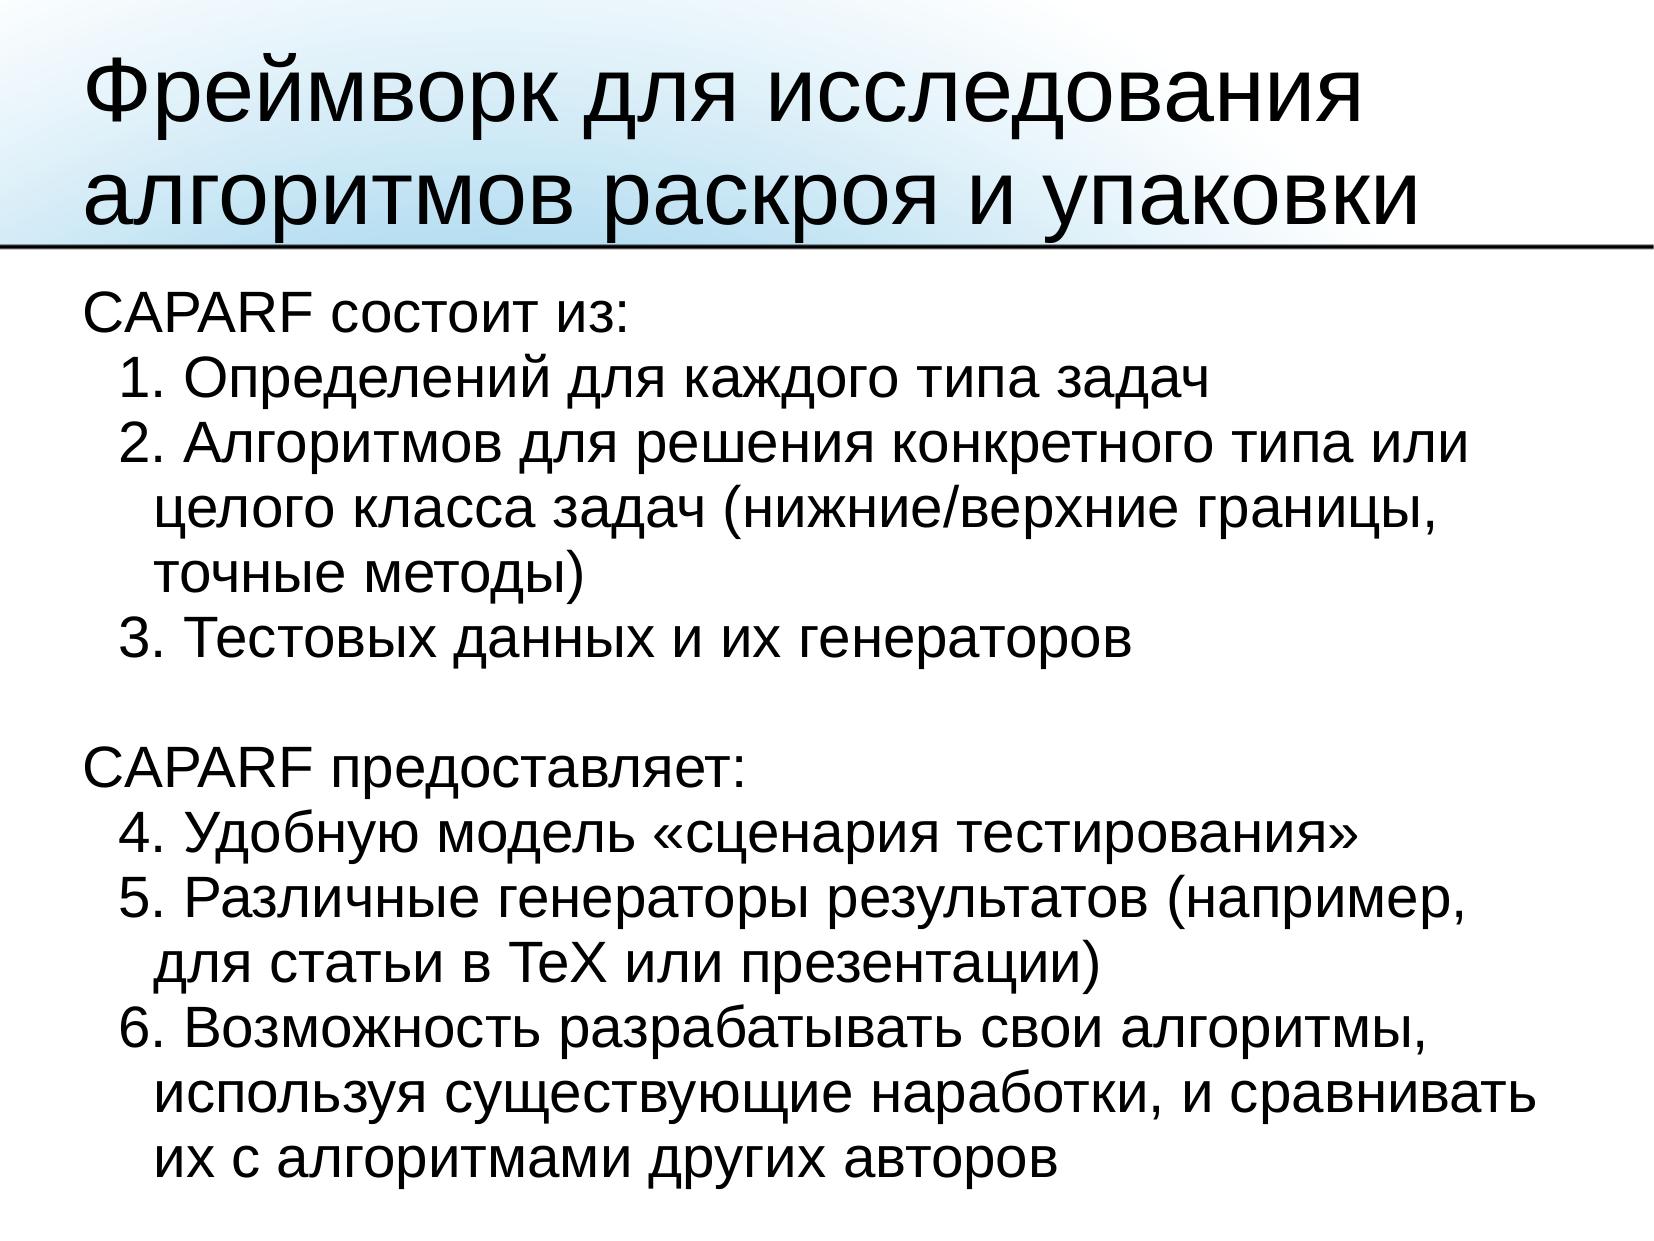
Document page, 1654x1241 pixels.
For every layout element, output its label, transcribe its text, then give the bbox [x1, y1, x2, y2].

subtitle CAPARF состоит из: Определений для каждого типа задач Алгоритмов для решения конкретного типа или целого класса задач (нижние/верхние границы, точные методы) Тестовых данных и их генераторов CAPARF предоставляет: Удобную модель «сценария тестирования» Различные генераторы результатов (например, для статьи в TeX или презентации) Возможность разрабатывать свои алгоритмы, используя существующие наработки, и сравнивать их с алгоритмами других авторов [82, 279, 1571, 1187]
title Фреймворк для исследования алгоритмов раскроя и упаковки [82, 37, 1571, 245]
picture [0, 0, 1654, 1241]
